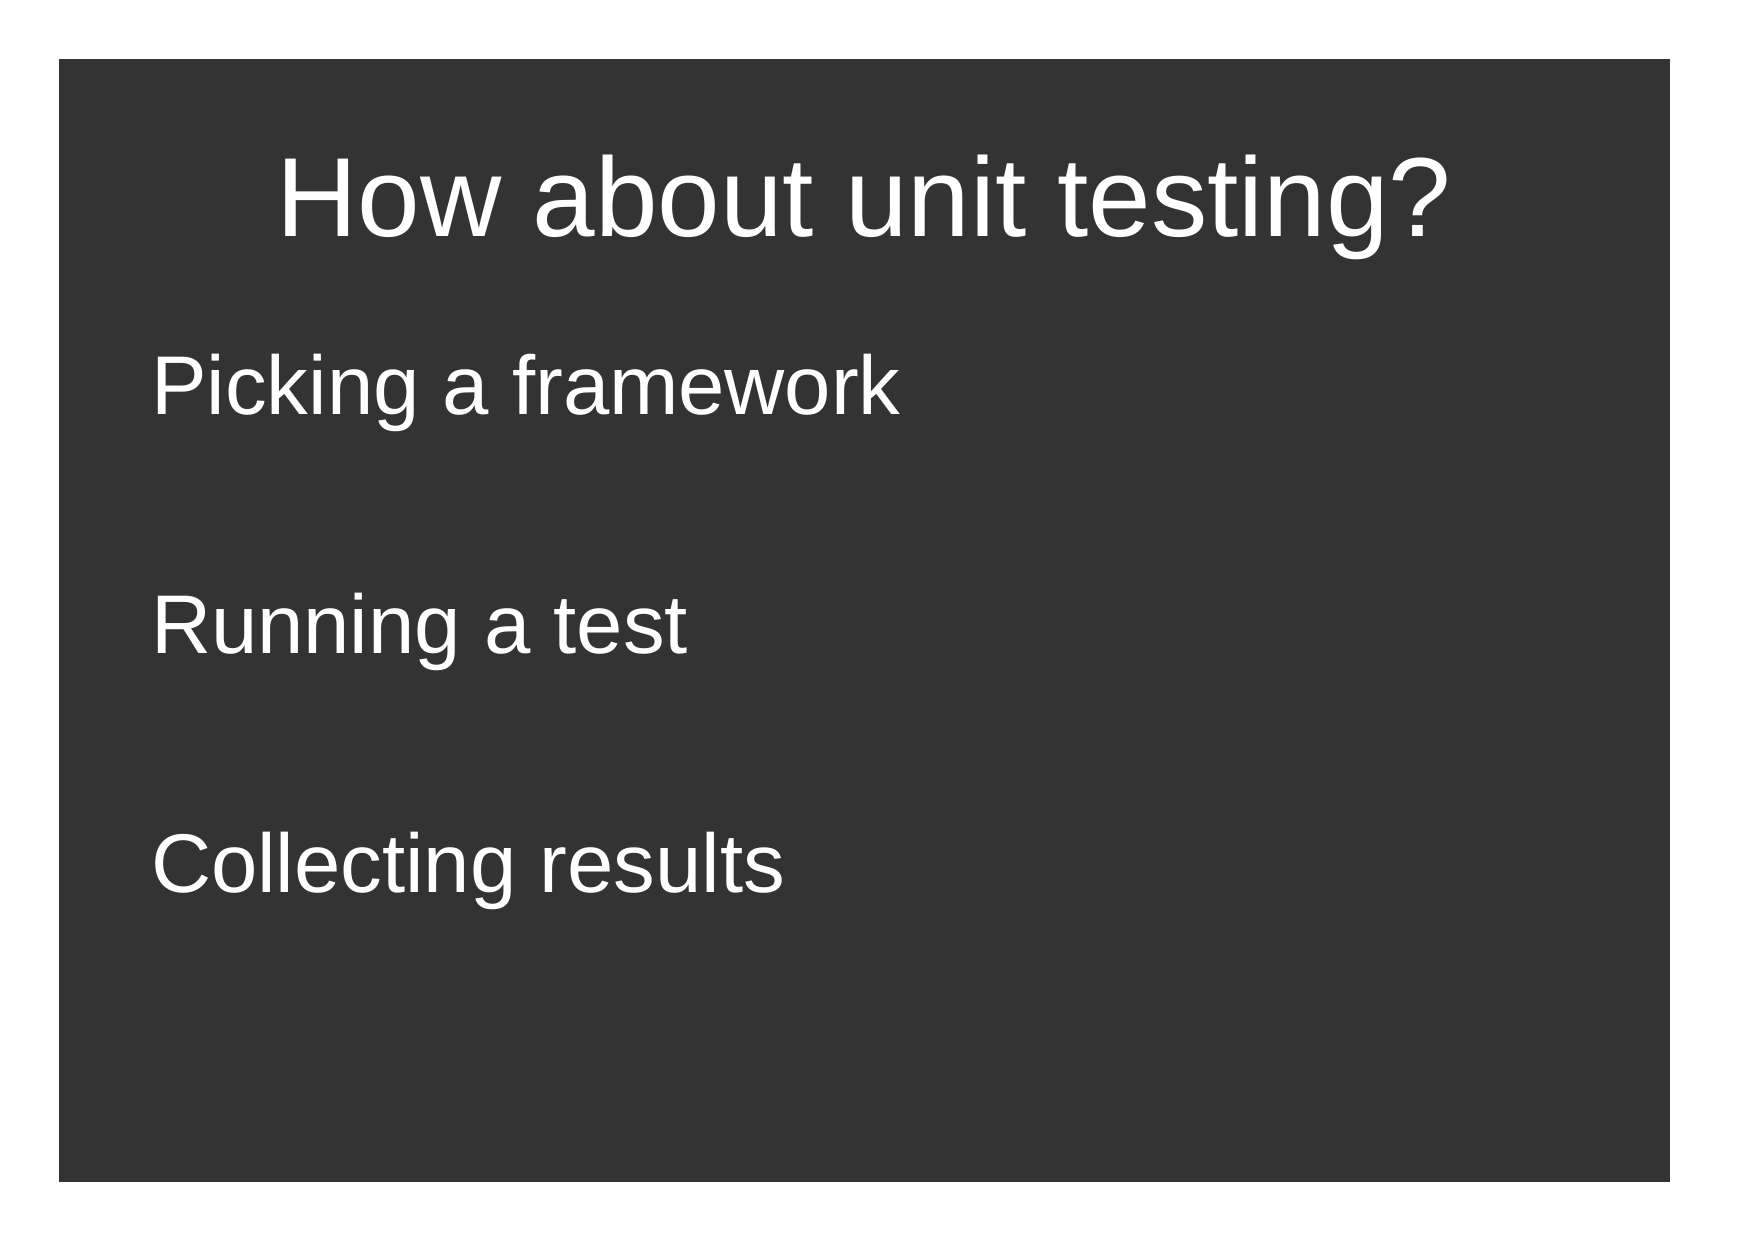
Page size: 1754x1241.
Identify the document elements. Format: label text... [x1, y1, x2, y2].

title How about unit testing? [138, 110, 1589, 284]
list Picking a framework Running a test Collecting results [80, 339, 1531, 1066]
